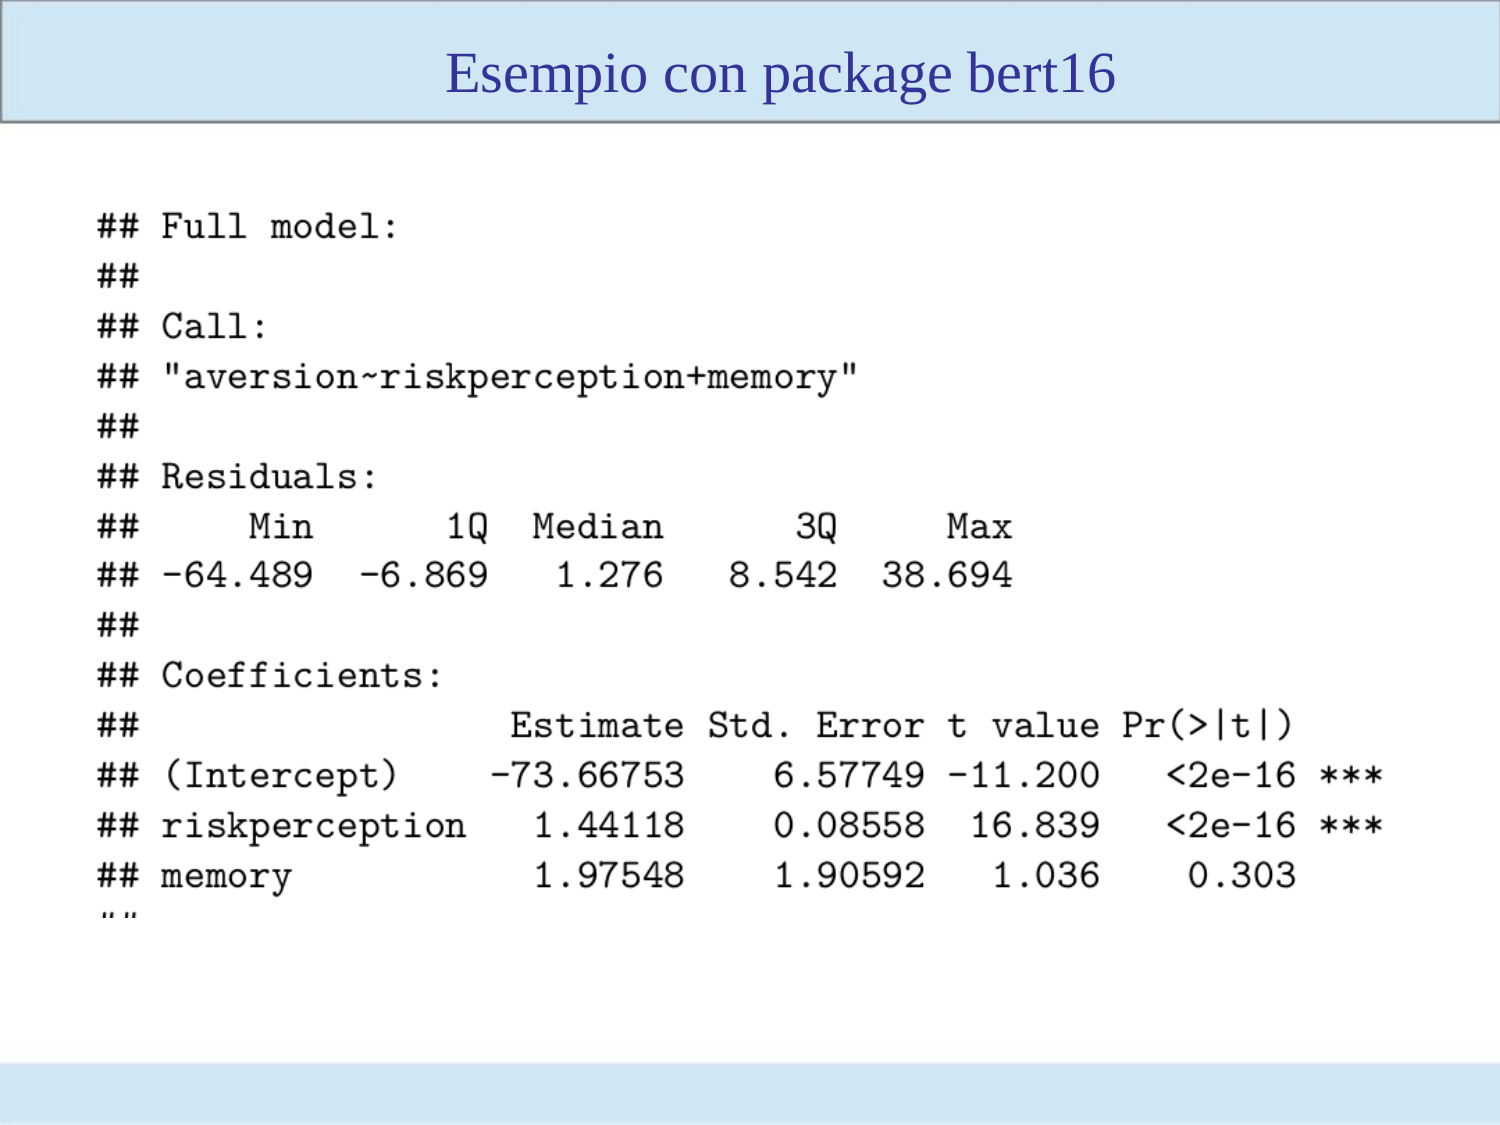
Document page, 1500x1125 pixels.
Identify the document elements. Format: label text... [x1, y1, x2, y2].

title Esempio con package bert16 [249, 21, 1313, 117]
picture [0, 0, 1500, 1125]
